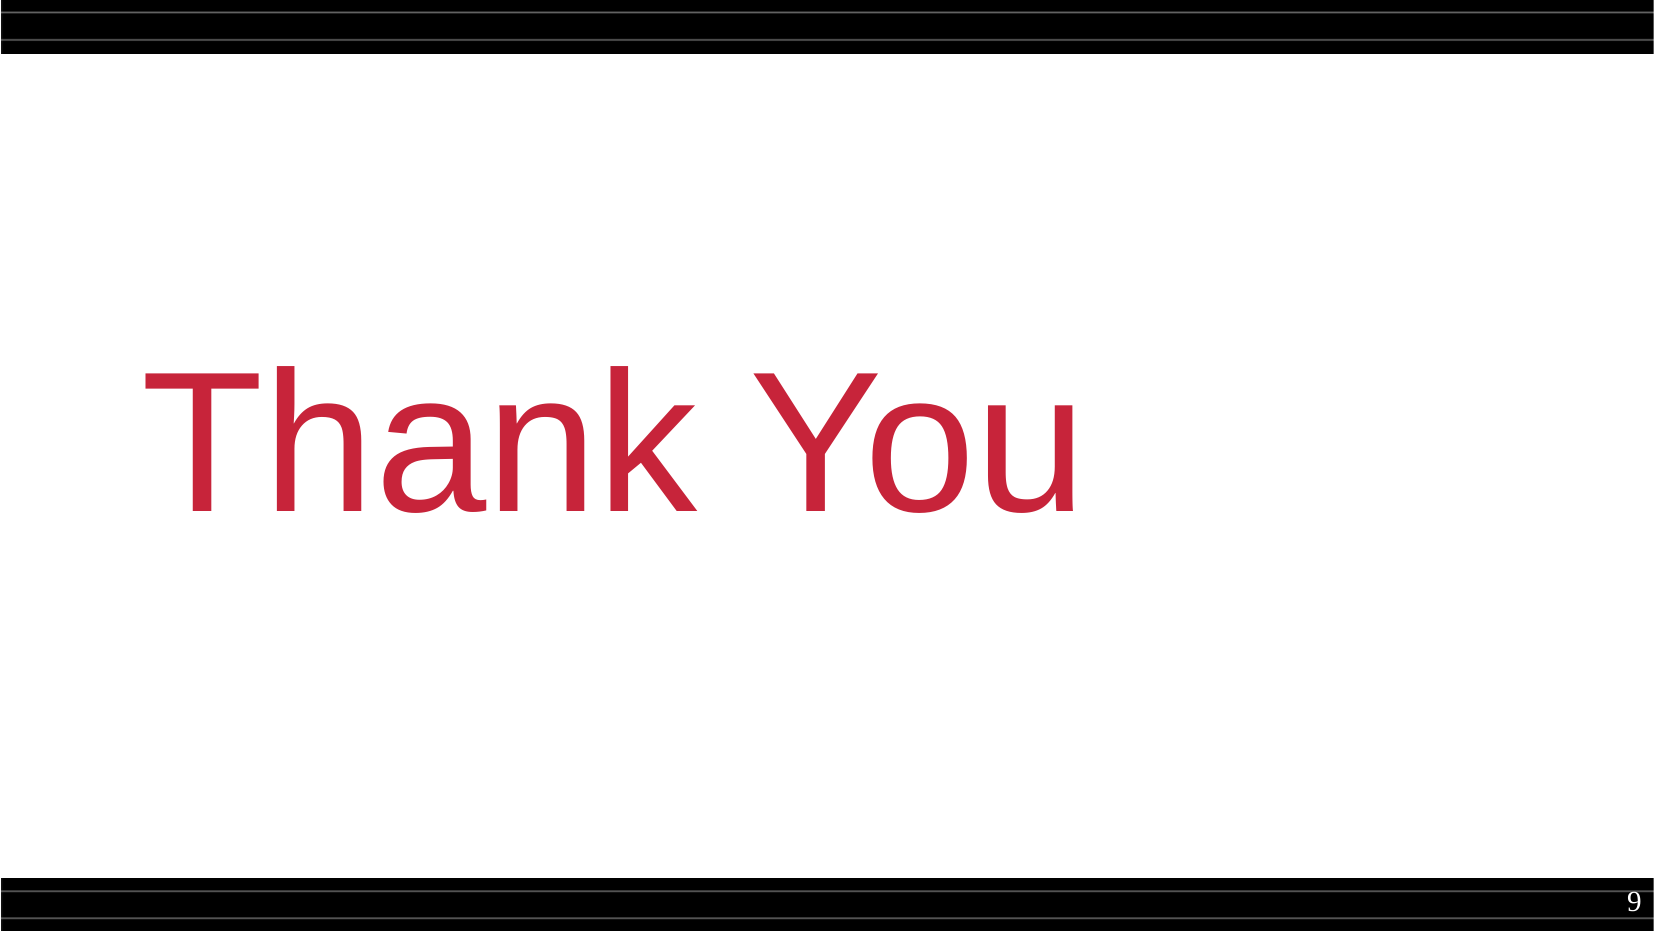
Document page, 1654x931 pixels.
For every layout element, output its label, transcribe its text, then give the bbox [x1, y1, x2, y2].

picture [1, 0, 1654, 54]
title Thank You [141, 106, 1477, 778]
picture [1, 878, 1654, 931]
